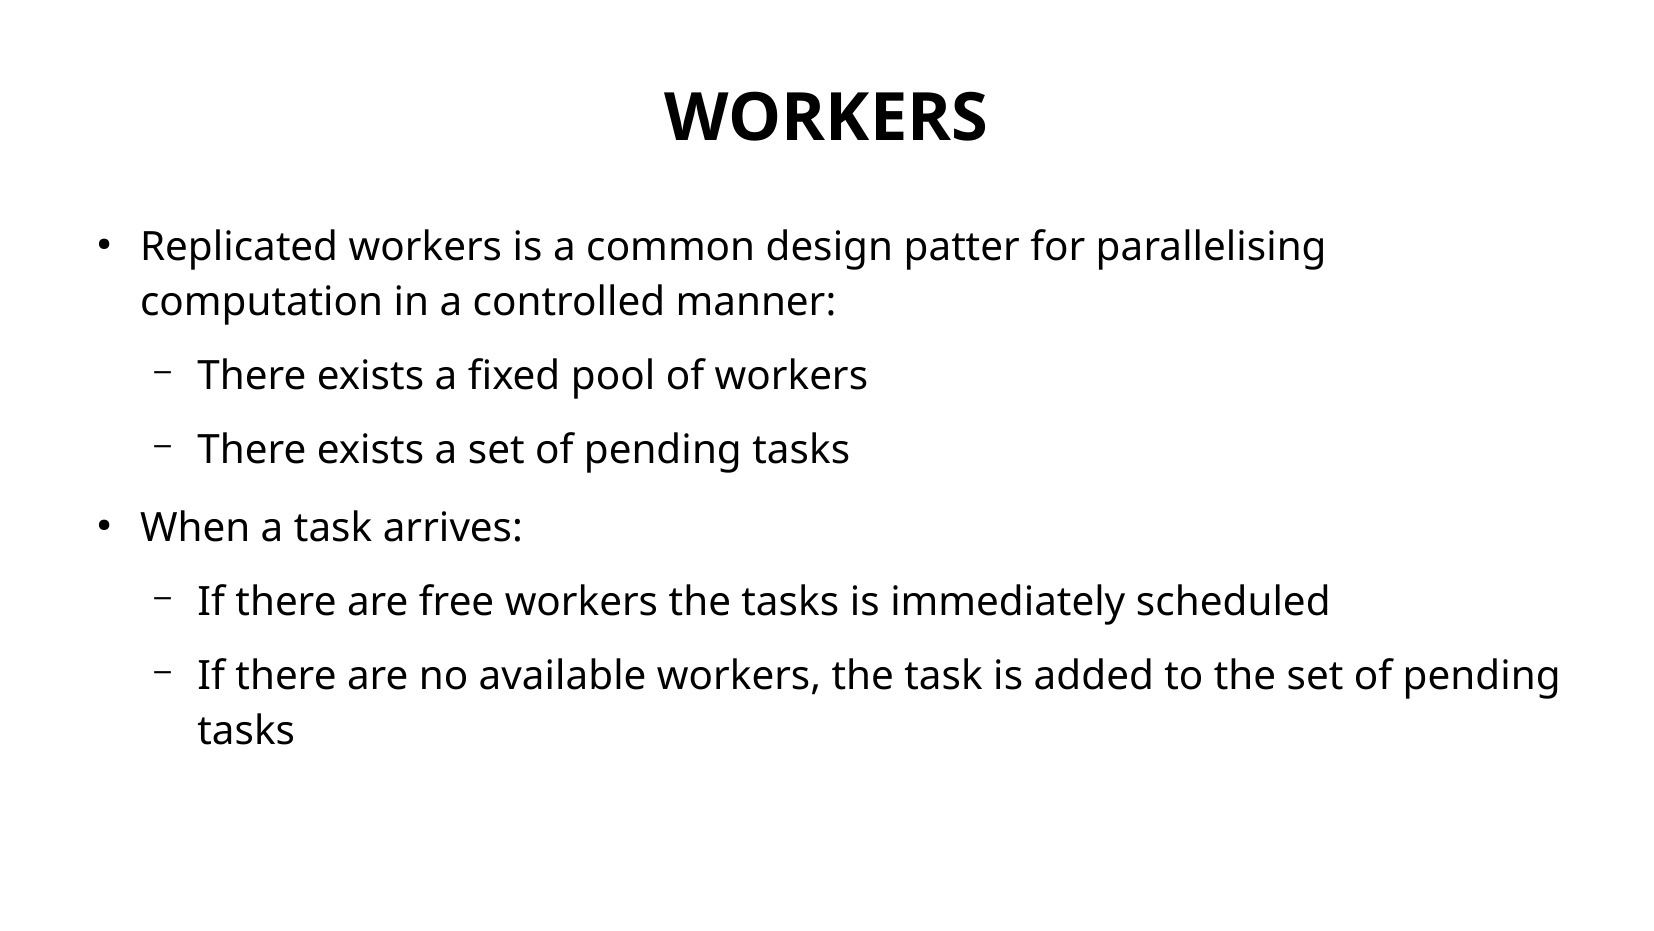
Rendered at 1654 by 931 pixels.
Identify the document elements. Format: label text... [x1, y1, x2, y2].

title WORKERS [82, 36, 1571, 193]
list Replicated workers is a common design patter for parallelising computation in a controlled manner: There exists a fixed pool of workers There exists a set of pending tasks When a task arrives: If there are free workers the tasks is immediately scheduled If there are no available workers, the task is added to the set of pending tasks [82, 217, 1571, 757]
